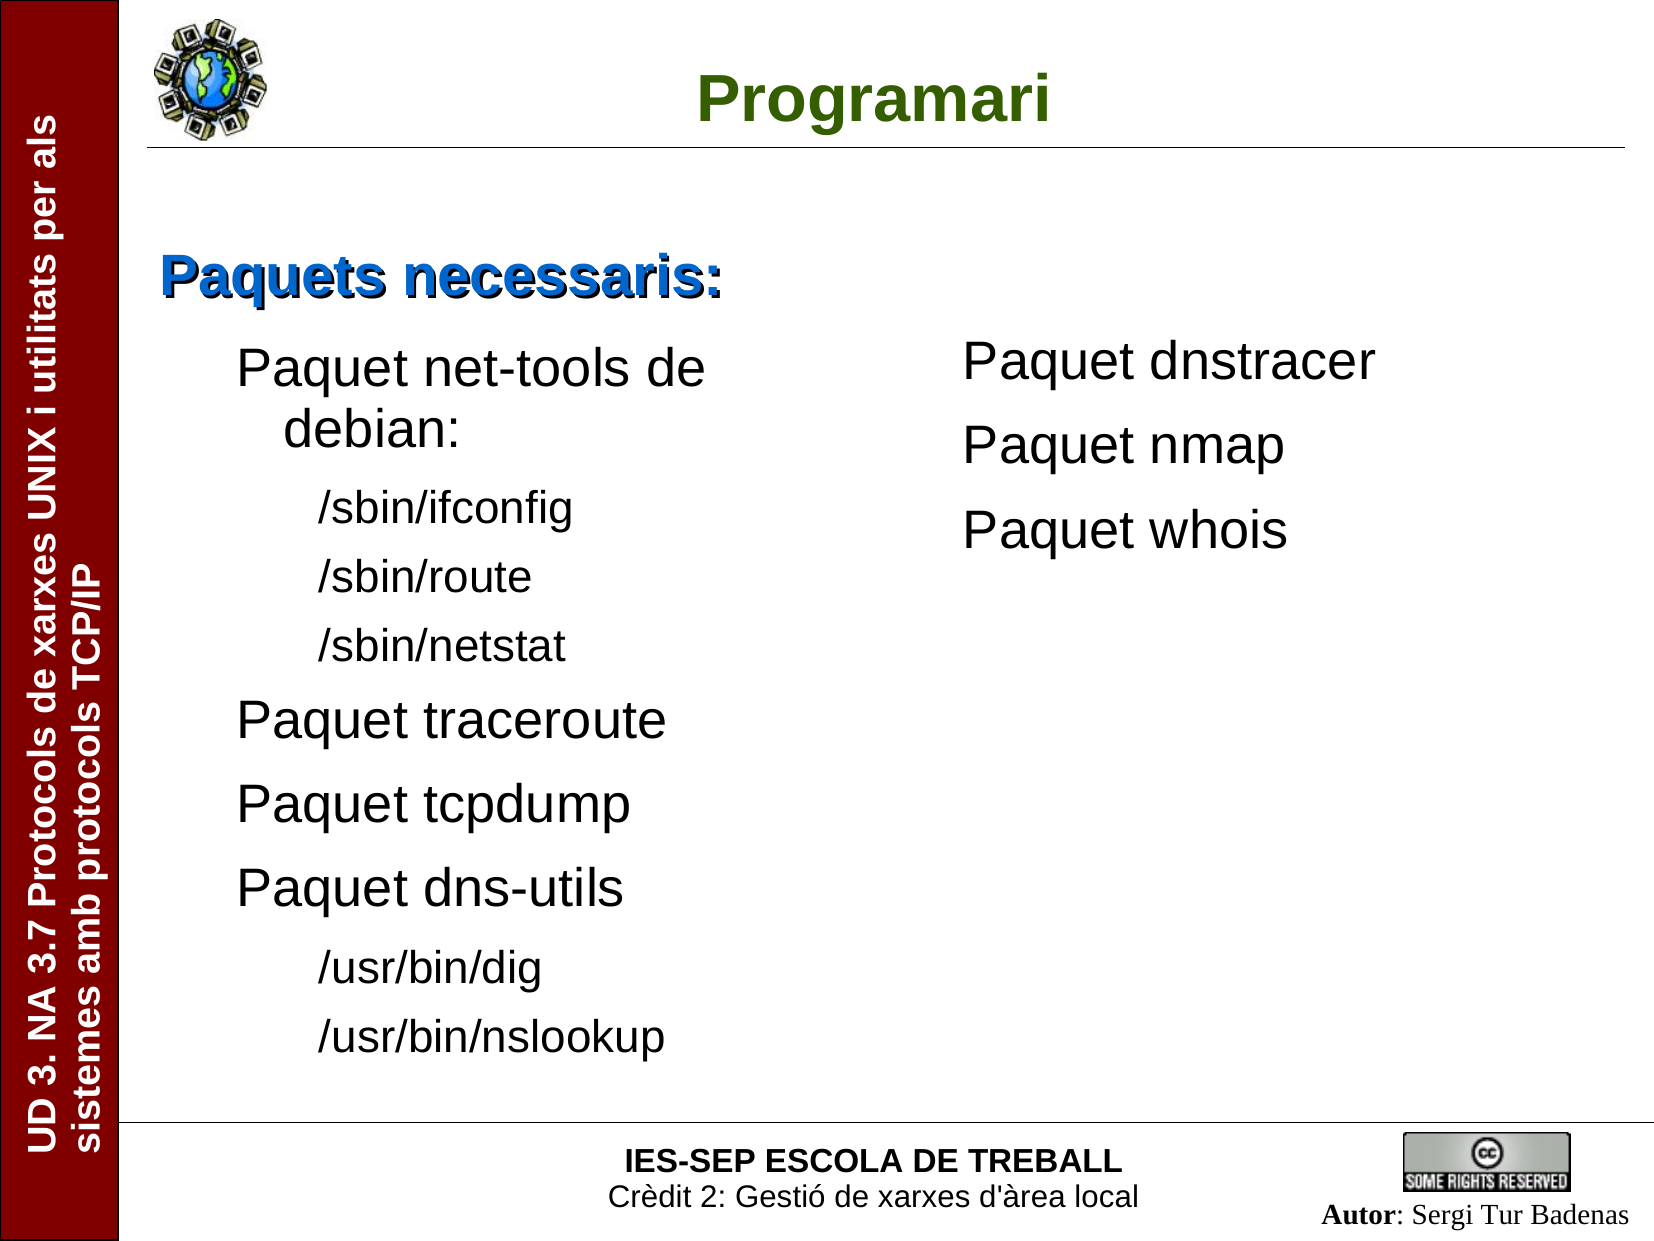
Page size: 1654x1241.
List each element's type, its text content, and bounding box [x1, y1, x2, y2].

picture [1403, 1132, 1571, 1192]
list Paquets necessaris: Paquet net-tools de debian: /sbin/ifconfig /sbin/route /sbin/netstat Paquet traceroute Paquet tcpdump Paquet dns-utils /usr/bin/dig /usr/bin/nslookup [141, 242, 868, 1093]
title Programari [129, 49, 1619, 148]
list Paquet dnstracer Paquet nmap Paquet whois [868, 236, 1595, 1086]
picture [154, 19, 268, 49]
